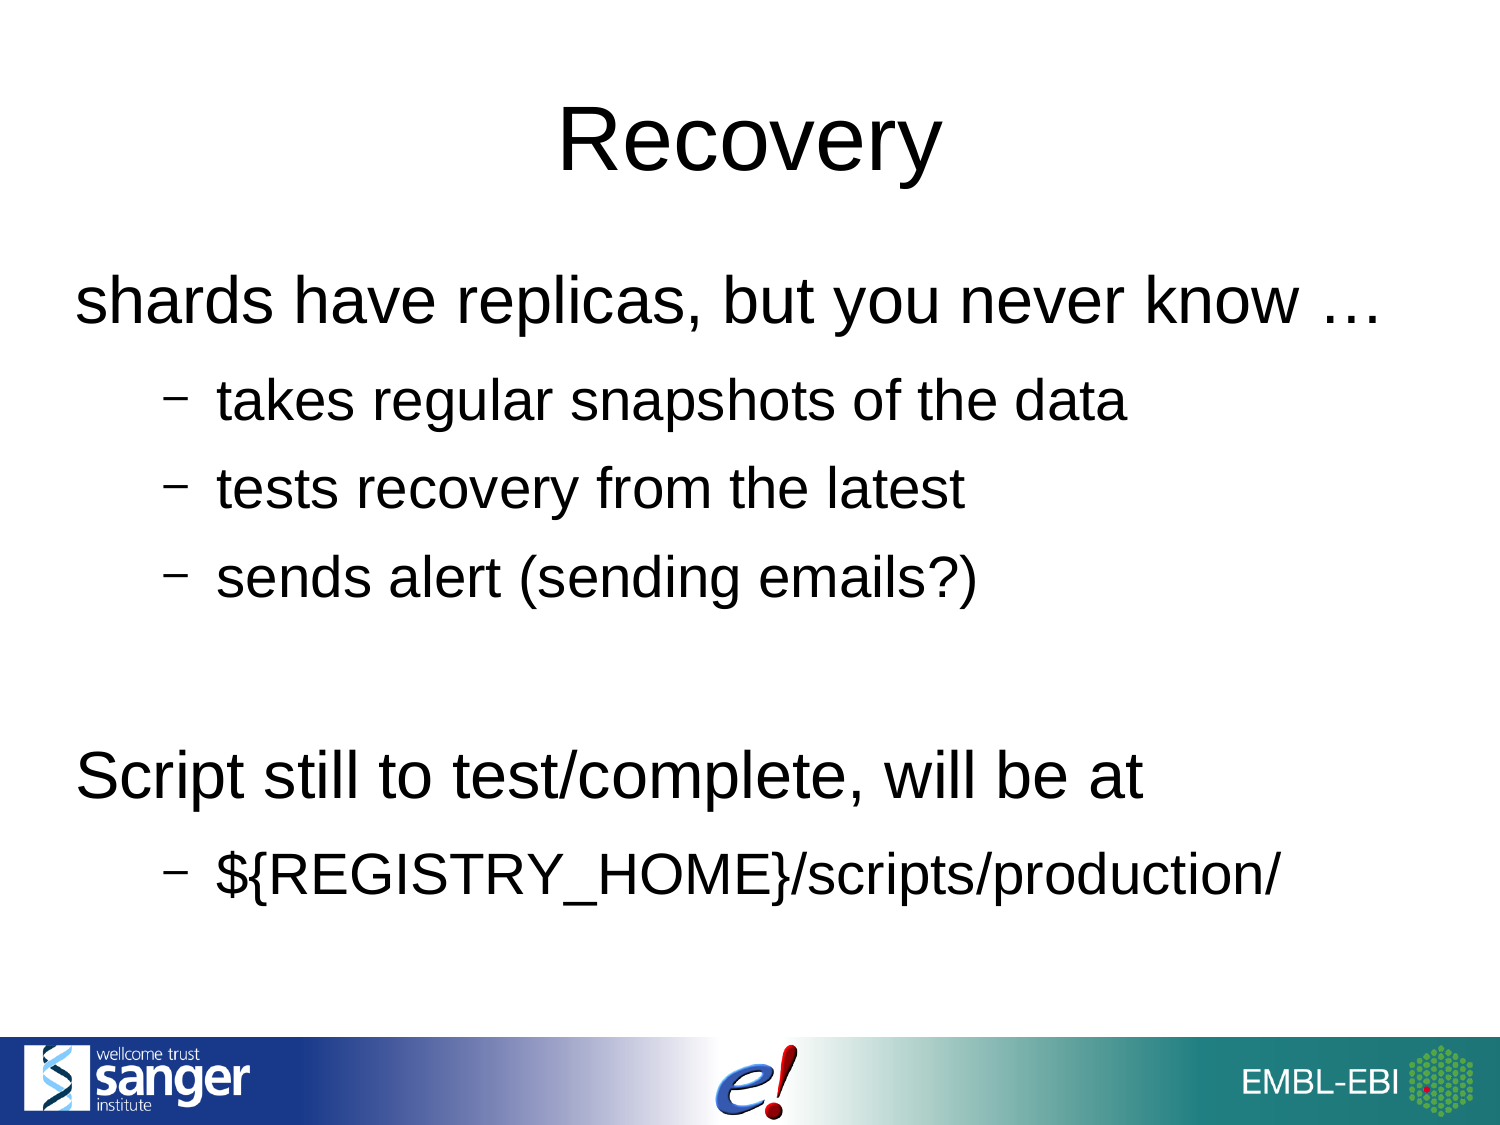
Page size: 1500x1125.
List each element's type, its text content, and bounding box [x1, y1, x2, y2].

picture [0, 1037, 1500, 1125]
list shards have replicas, but you never know … takes regular snapshots of the data tests recovery from the latest sends alert (sending emails?) Script still to test/complete, will be at ${REGISTRY_HOME}/scripts/production/ [75, 263, 1395, 916]
title Recovery [75, 44, 1425, 233]
